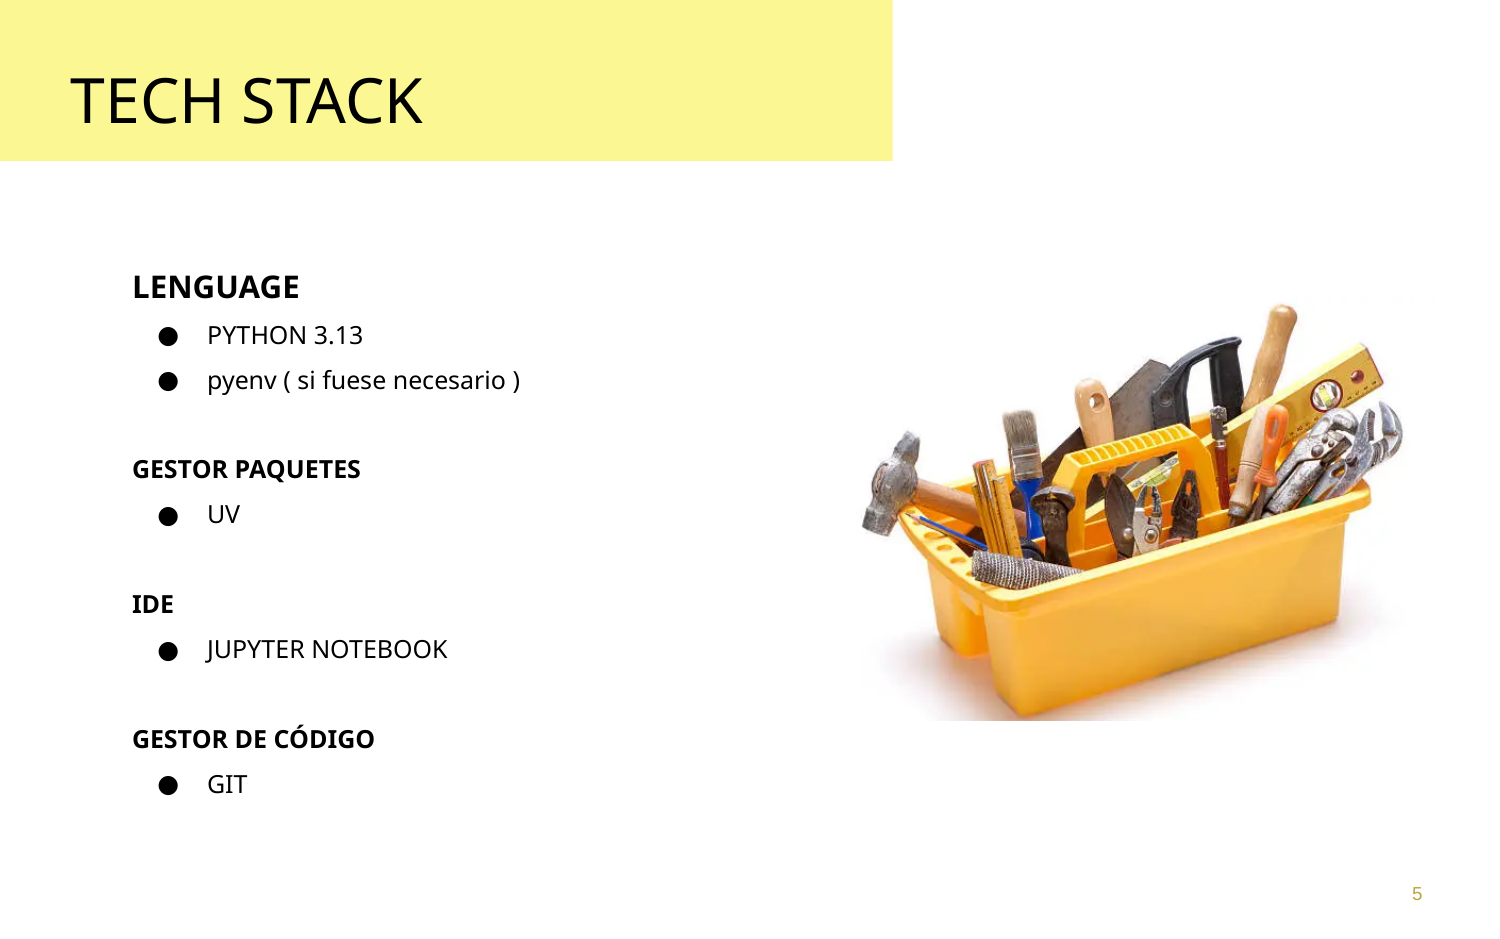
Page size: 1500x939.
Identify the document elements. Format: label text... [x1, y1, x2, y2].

slide_number <number> [1405, 880, 1434, 939]
title TECH STACK [68, 59, 820, 218]
text_box [0, 0, 893, 161]
picture [793, 297, 1444, 721]
text_box LENGUAGE PYTHON 3.13 pyenv ( si fuese necesario ) GESTOR PAQUETES UV IDE JUPYTER NOTEBOOK GESTOR DE CÓDIGO GIT [132, 218, 610, 844]
